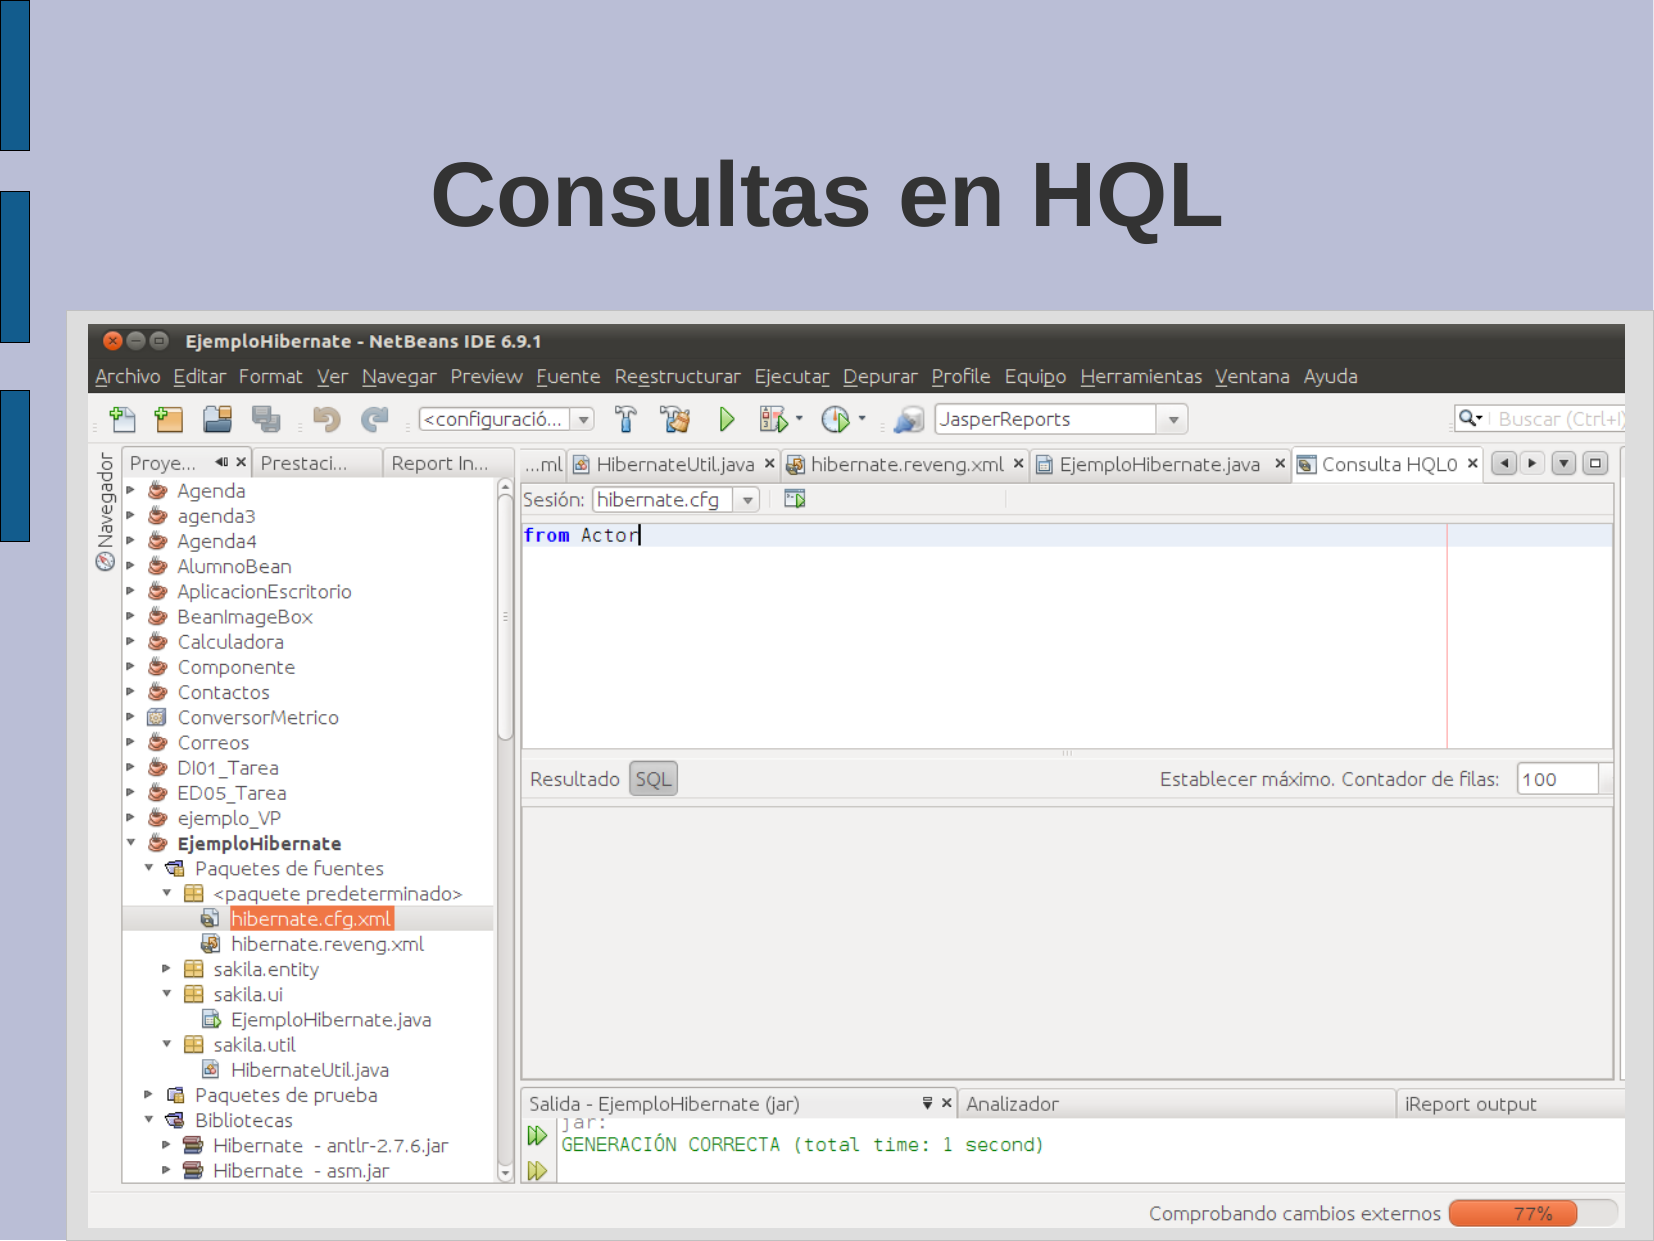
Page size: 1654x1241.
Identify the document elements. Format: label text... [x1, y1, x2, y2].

title Consultas en HQL [121, 98, 1534, 291]
picture [88, 324, 1625, 1228]
